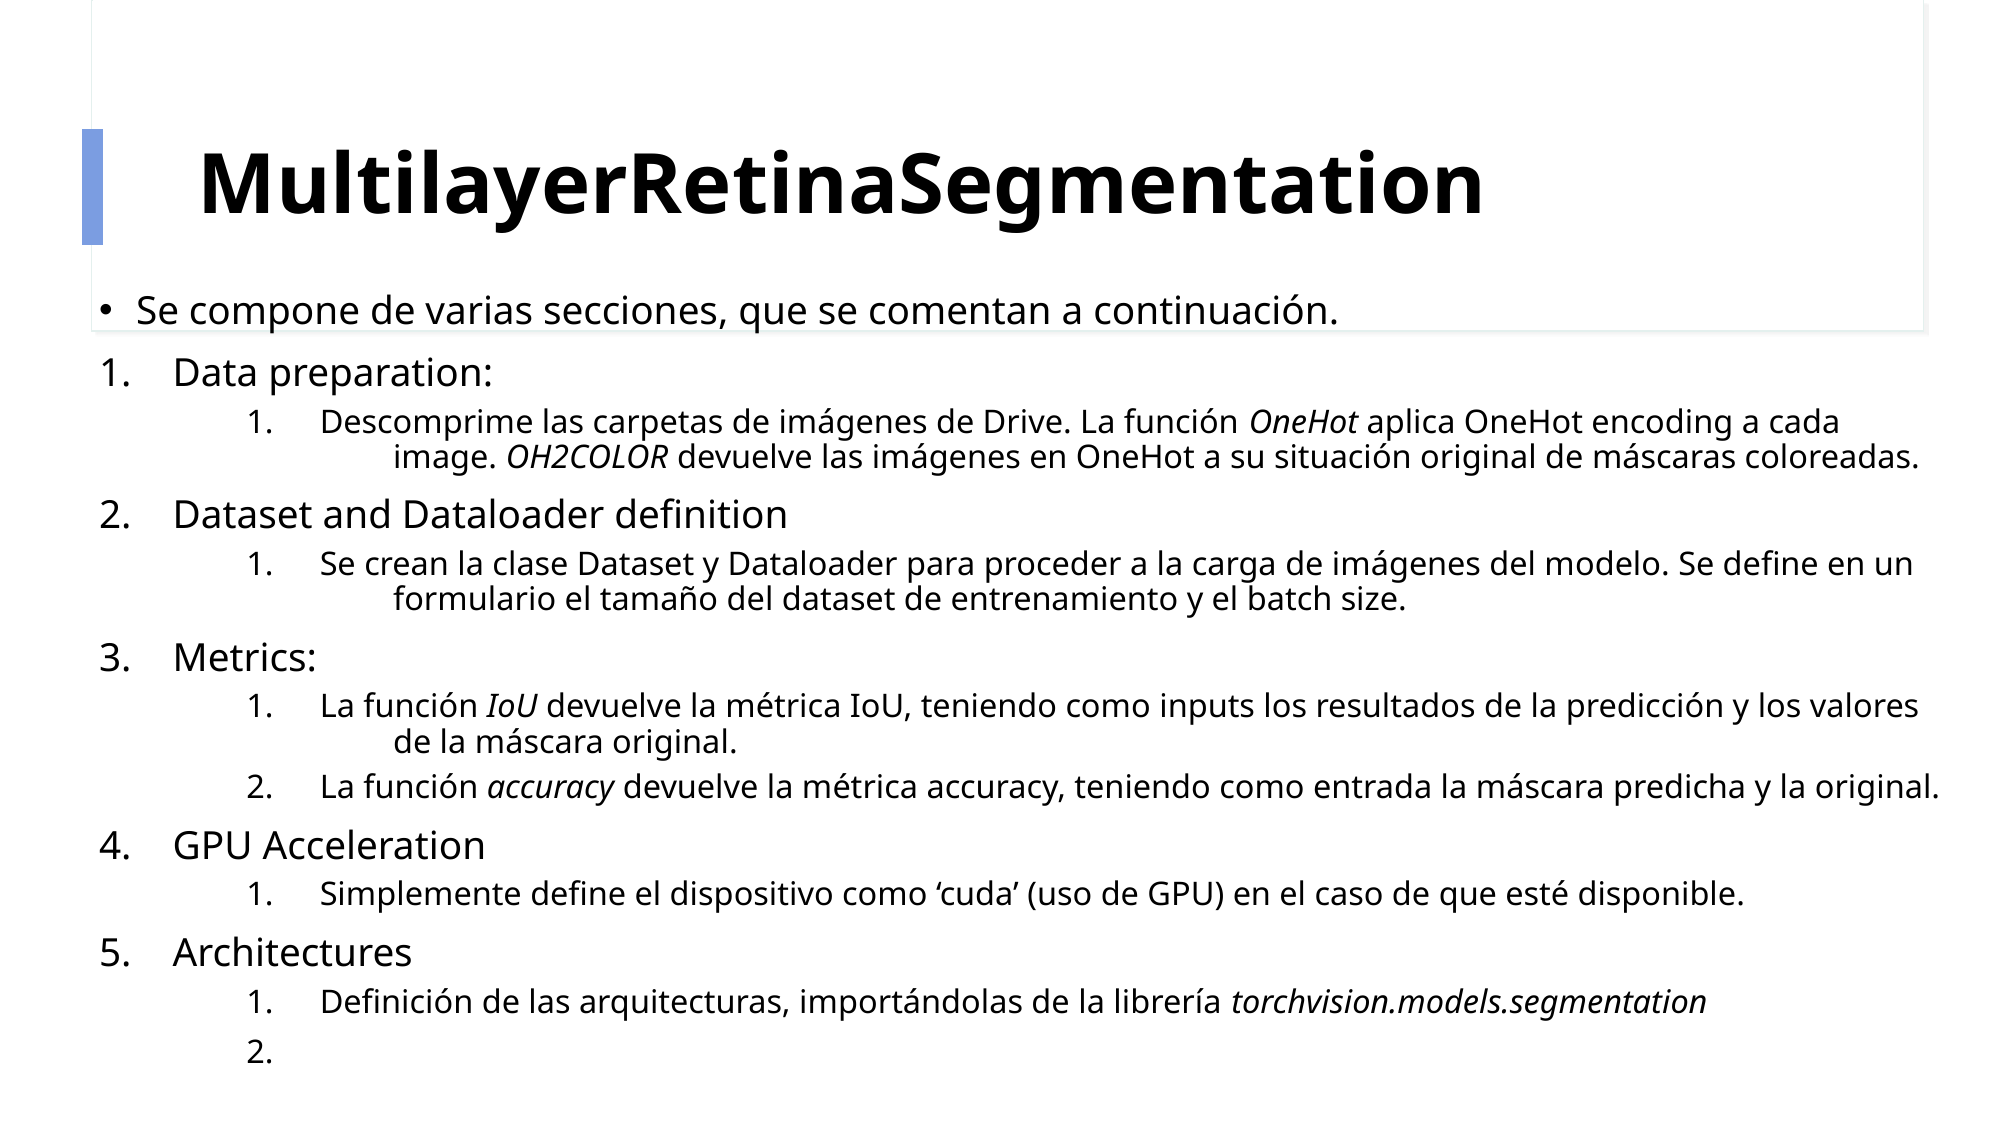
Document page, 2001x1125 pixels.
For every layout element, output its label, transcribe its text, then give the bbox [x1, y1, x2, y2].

title MultilayerRetinaSegmentation [183, 90, 1852, 283]
list Se compone de varias secciones, que se comentan a continuación. Data preparation: Descomprime las carpetas de imágenes de Drive. La función OneHot aplica OneHot encoding a cada image. OH2COLOR devuelve las imágenes en OneHot a su situación original de máscaras coloreadas. Dataset and Dataloader definition Se crean la clase Dataset y Dataloader para proceder a la carga de imágenes del modelo. Se define en un formulario el tamaño del dataset de entrenamiento y el batch size. Metrics: La función IoU devuelve la métrica IoU, teniendo como inputs los resultados de la predicción y los valores de la máscara original. La función accuracy devuelve la métrica accuracy, teniendo como entrada la máscara predicha y la original. GPU Acceleration Simplemente define el dispositivo como ‘cuda’ (uso de GPU) en el caso de que esté disponible. Architectures Definición de las arquitecturas, importándolas de la librería torchvision.models.segmentation [84, 283, 1961, 1095]
